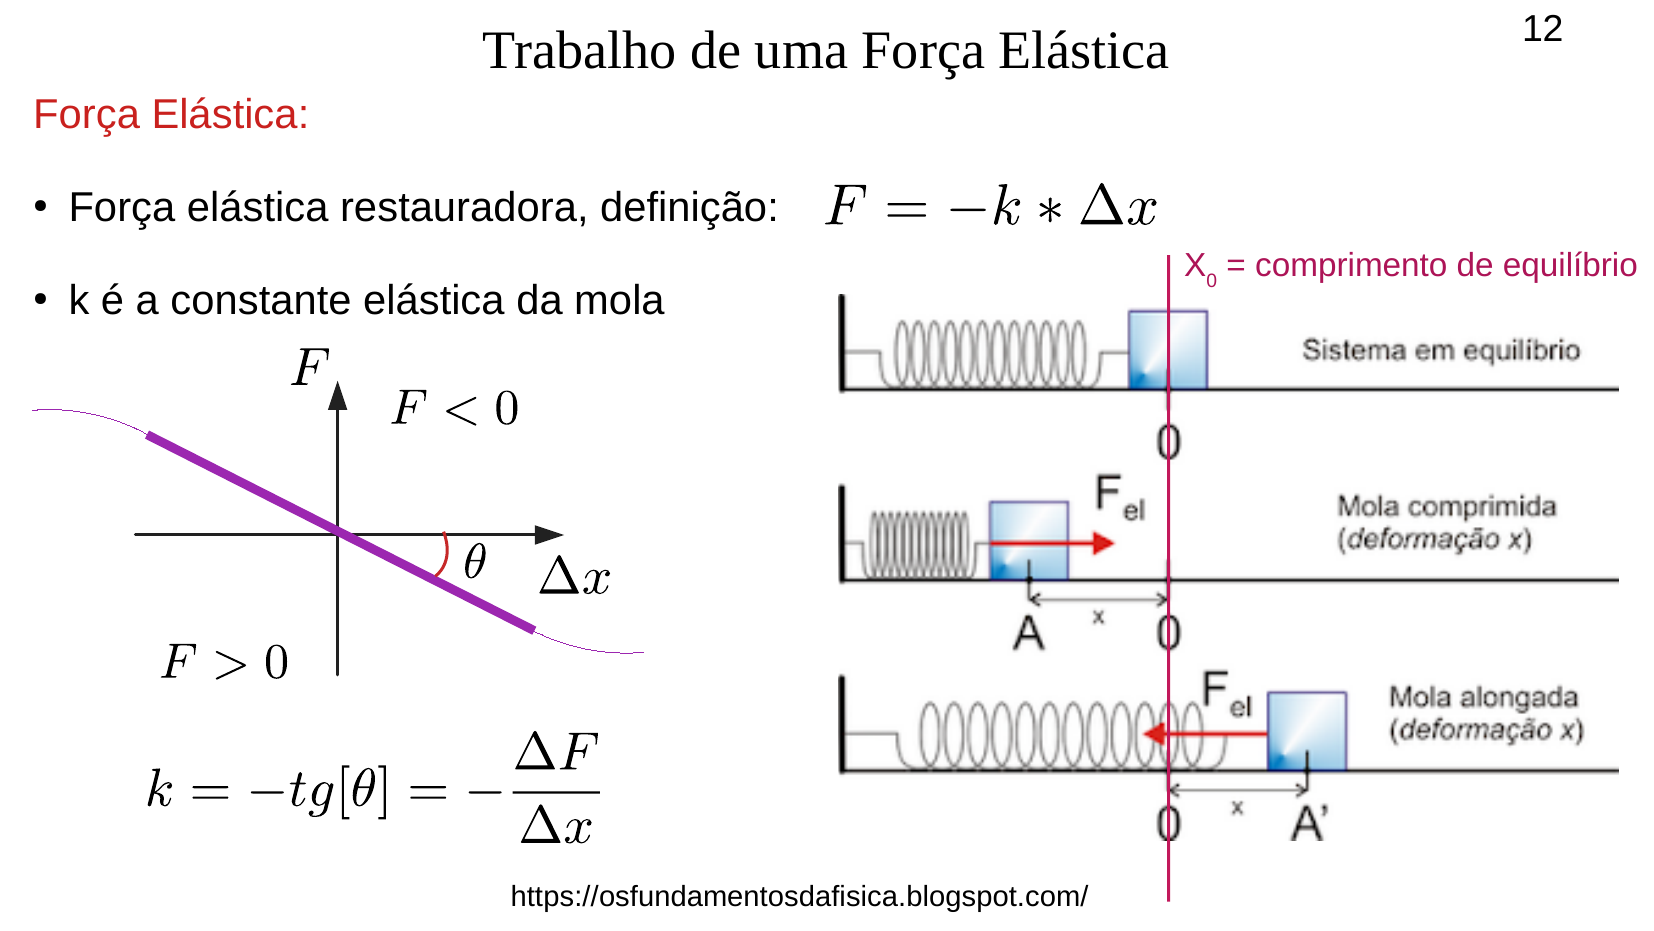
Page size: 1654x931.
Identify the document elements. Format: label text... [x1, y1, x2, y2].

picture [158, 643, 288, 680]
text_box https://osfundamentosdafisica.blogspot.com/ [495, 872, 1108, 930]
text_box X0 = comprimento de equilíbrio [1169, 238, 1654, 299]
picture [1171, 299, 1619, 841]
text_box Trabalho de uma Força Elástica [468, 0, 1186, 88]
picture [389, 389, 518, 426]
picture [142, 728, 602, 846]
picture [536, 554, 611, 595]
picture [288, 348, 330, 385]
text_box Força Elástica: Força elástica restauradora, definição: k é a constante elástica da mola [18, 83, 1625, 354]
picture [822, 182, 1157, 226]
picture [838, 294, 1167, 841]
picture [463, 542, 486, 579]
text_box <number> [1507, 0, 1654, 71]
